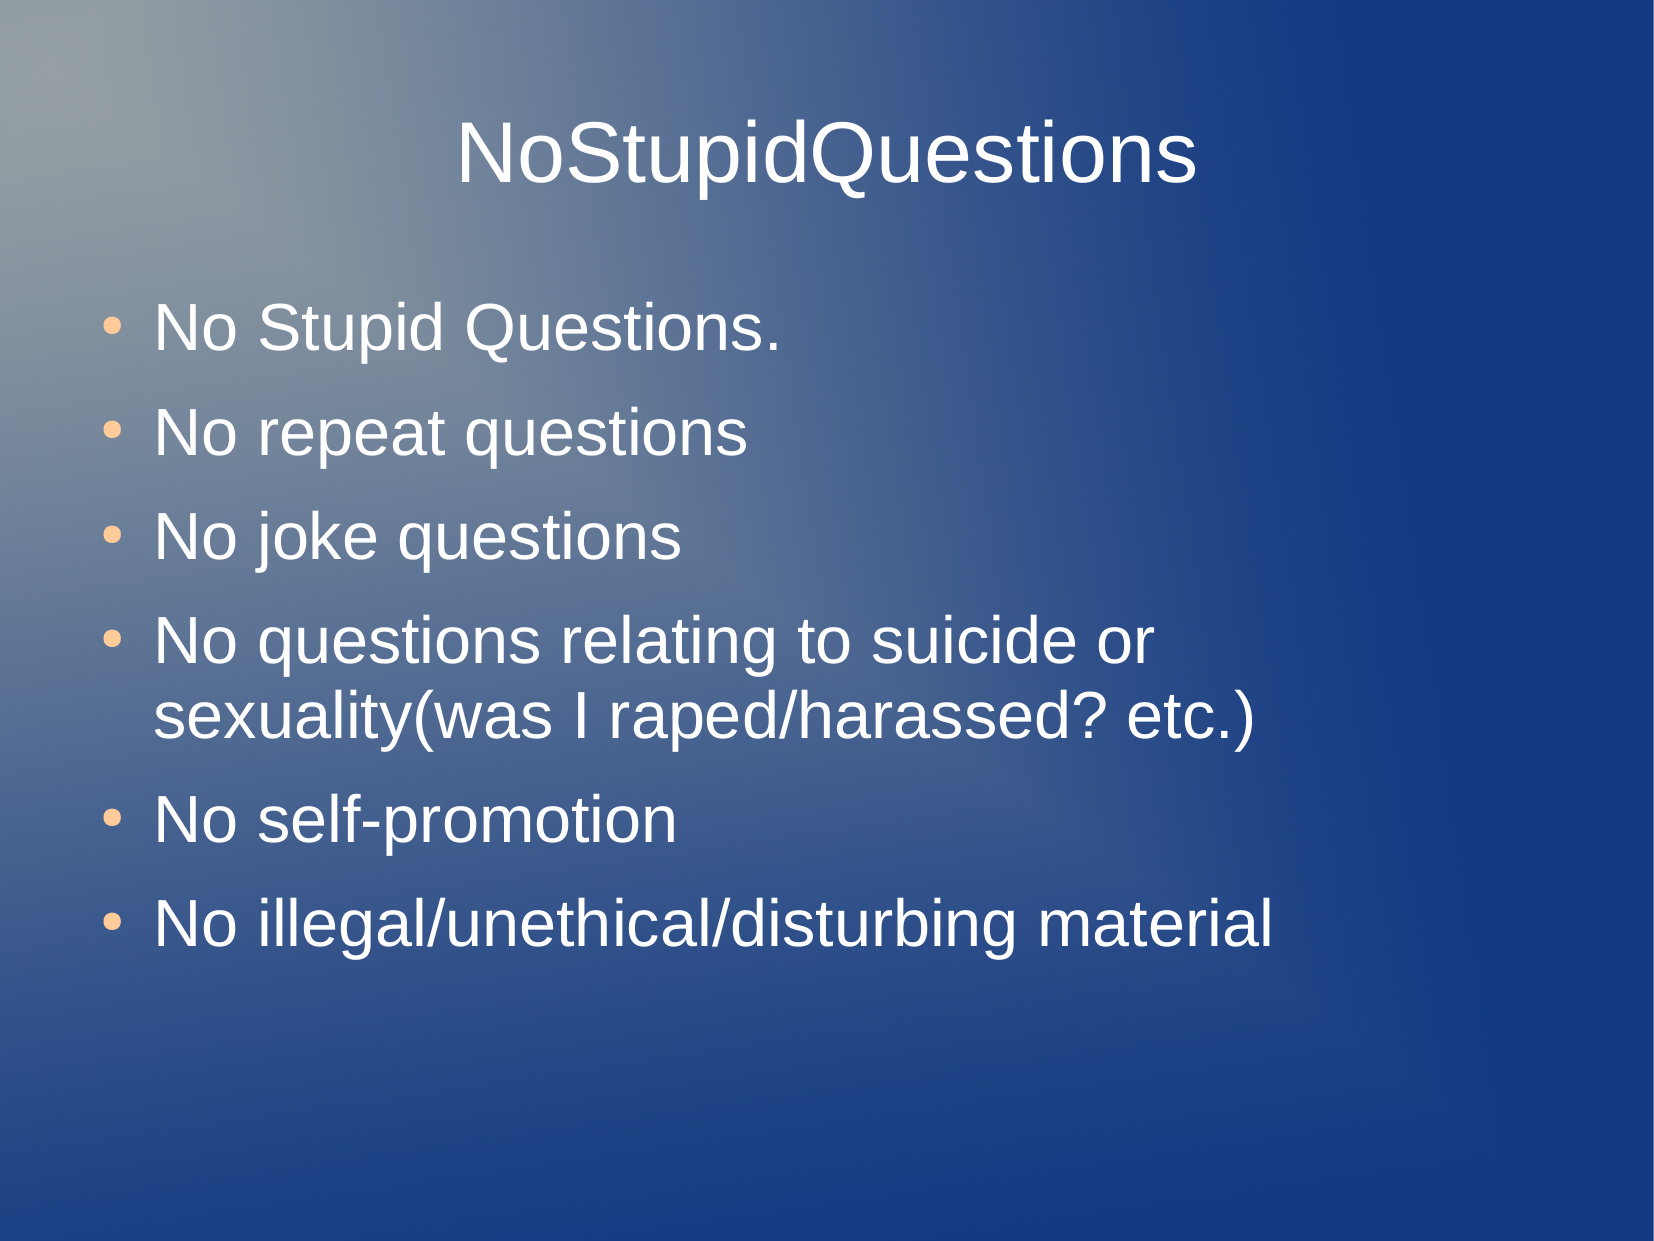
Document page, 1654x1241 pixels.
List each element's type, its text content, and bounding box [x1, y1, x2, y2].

list No Stupid Questions. No repeat questions No joke questions No questions relating to suicide or sexuality(was I raped/harassed? etc.) No self-promotion No illegal/unethical/disturbing material [82, 290, 1571, 1109]
title NoStupidQuestions [82, 49, 1571, 257]
picture [0, 0, 1654, 1241]
